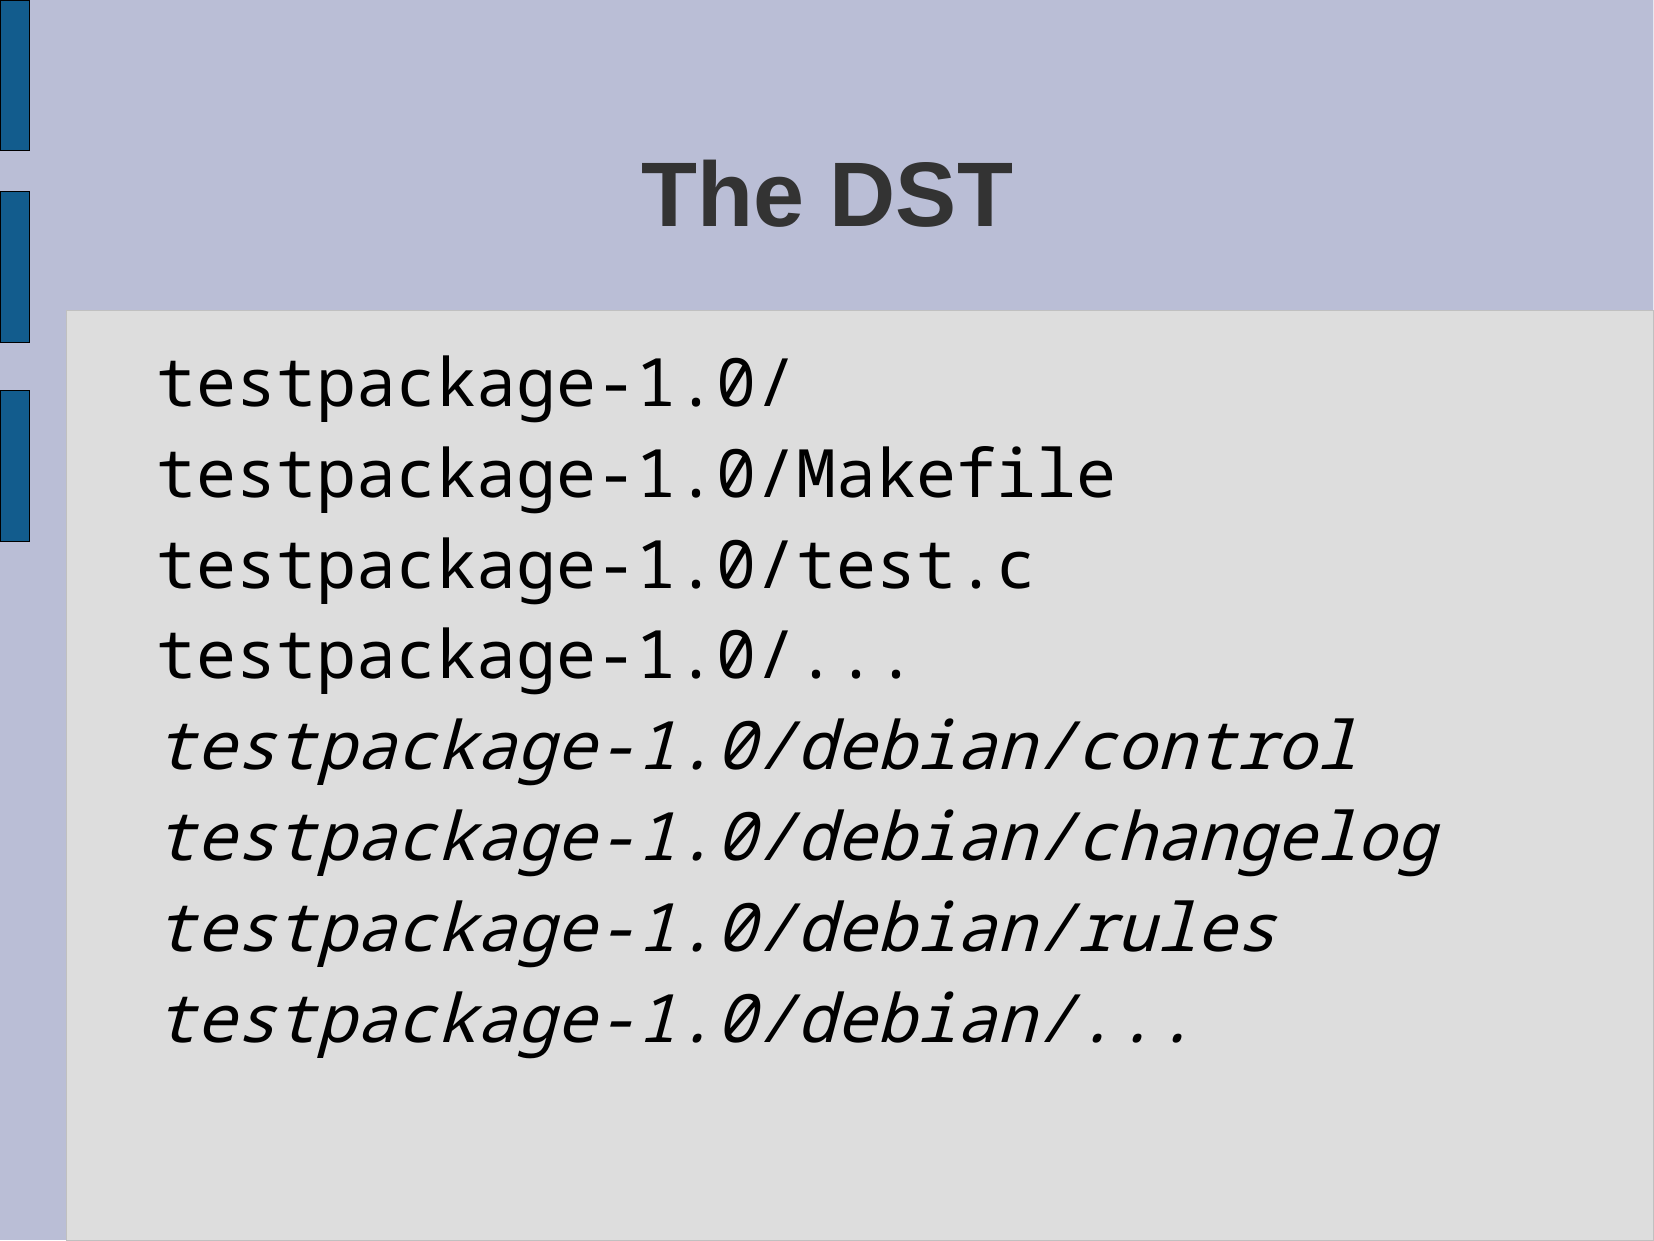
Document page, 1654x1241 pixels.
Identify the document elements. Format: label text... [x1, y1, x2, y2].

title The DST [121, 91, 1534, 299]
subtitle testpackage-1.0/ testpackage-1.0/Makefile testpackage-1.0/test.c testpackage-1.0/... testpackage-1.0/debian/control testpackage-1.0/debian/changelog testpackage-1.0/debian/rules testpackage-1.0/debian/... [121, 344, 1534, 1127]
